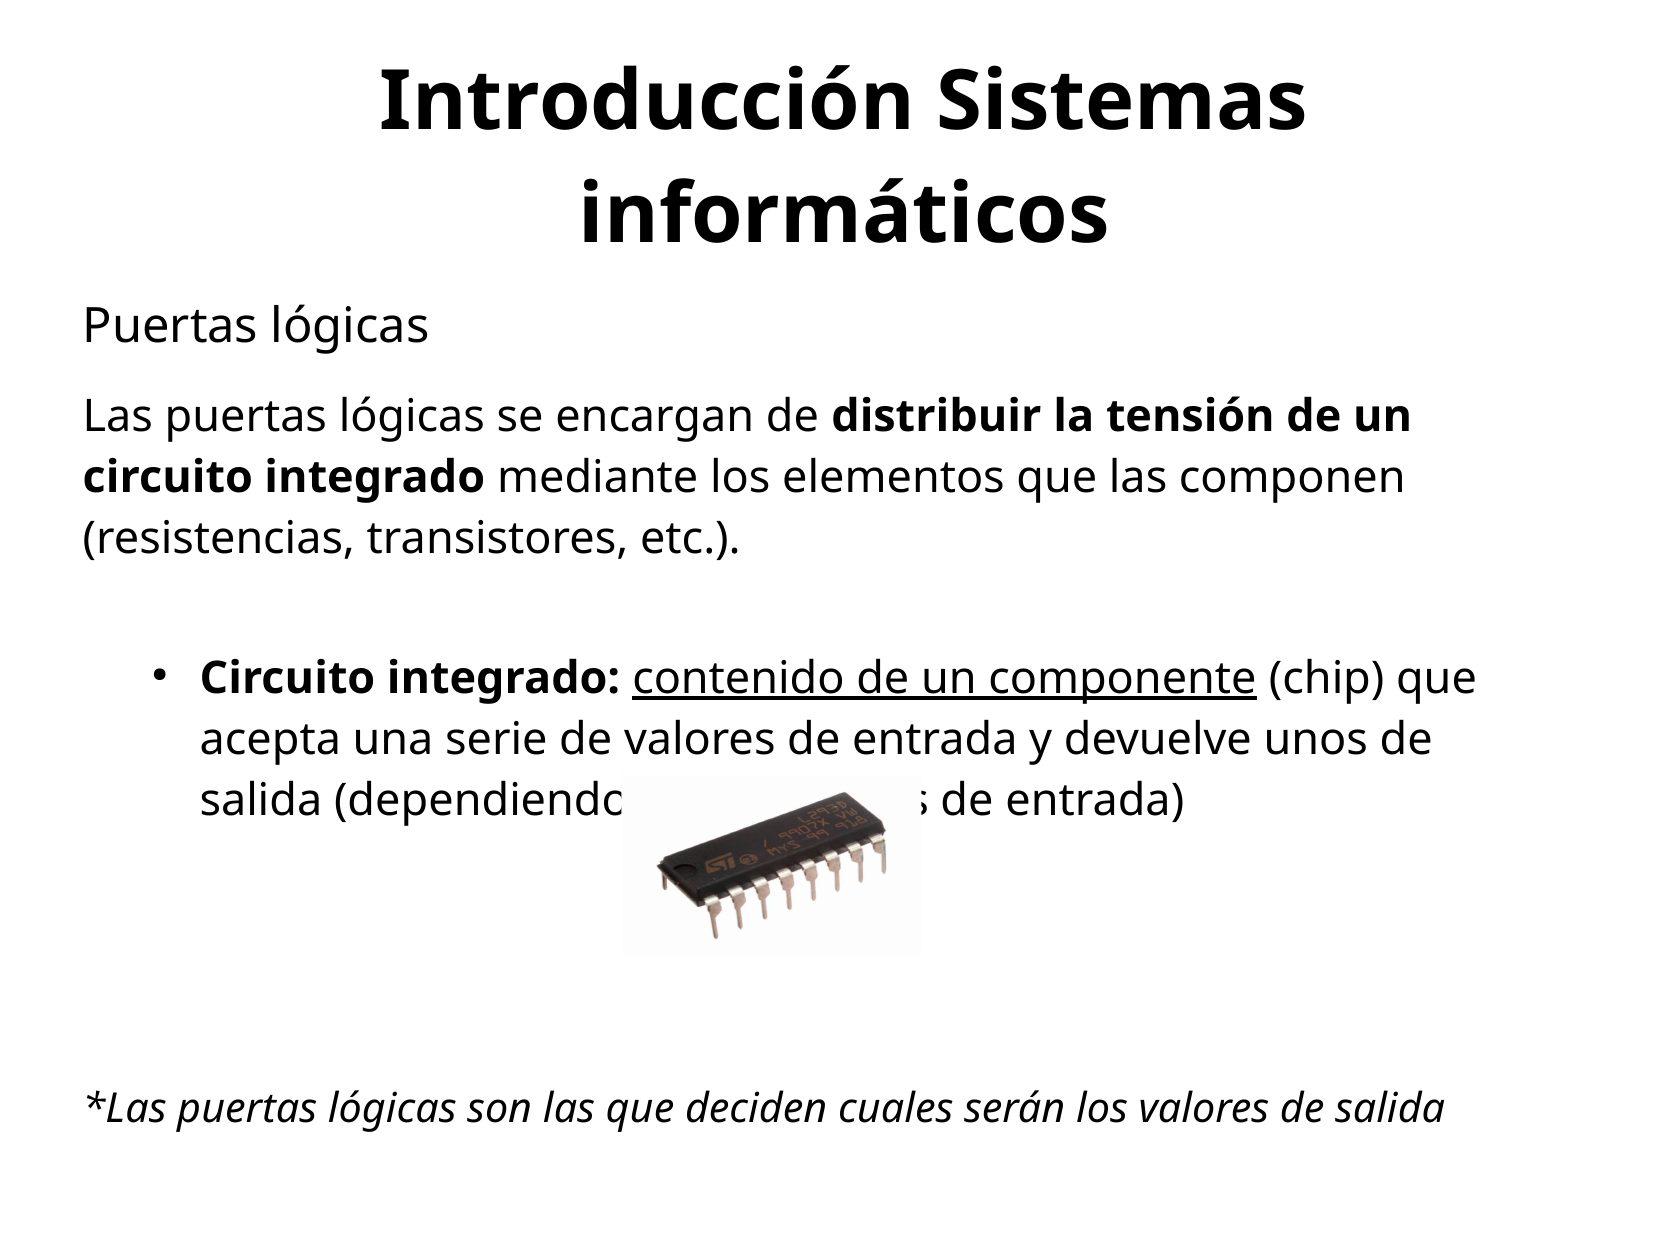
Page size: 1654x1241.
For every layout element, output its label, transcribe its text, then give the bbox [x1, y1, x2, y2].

list Puertas lógicas Las puertas lógicas se encargan de distribuir la tensión de un circuito integrado mediante los elementos que las componen (resistencias, transistores, etc.). Circuito integrado: contenido de un componente (chip) que acepta una serie de valores de entrada y devuelve unos de salida (dependiendo de los valores de entrada) *Las puertas lógicas son las que deciden cuales serán los valores de salida [82, 290, 1524, 1146]
title Introducción Sistemas informáticos [177, 70, 1512, 237]
picture [621, 767, 922, 957]
